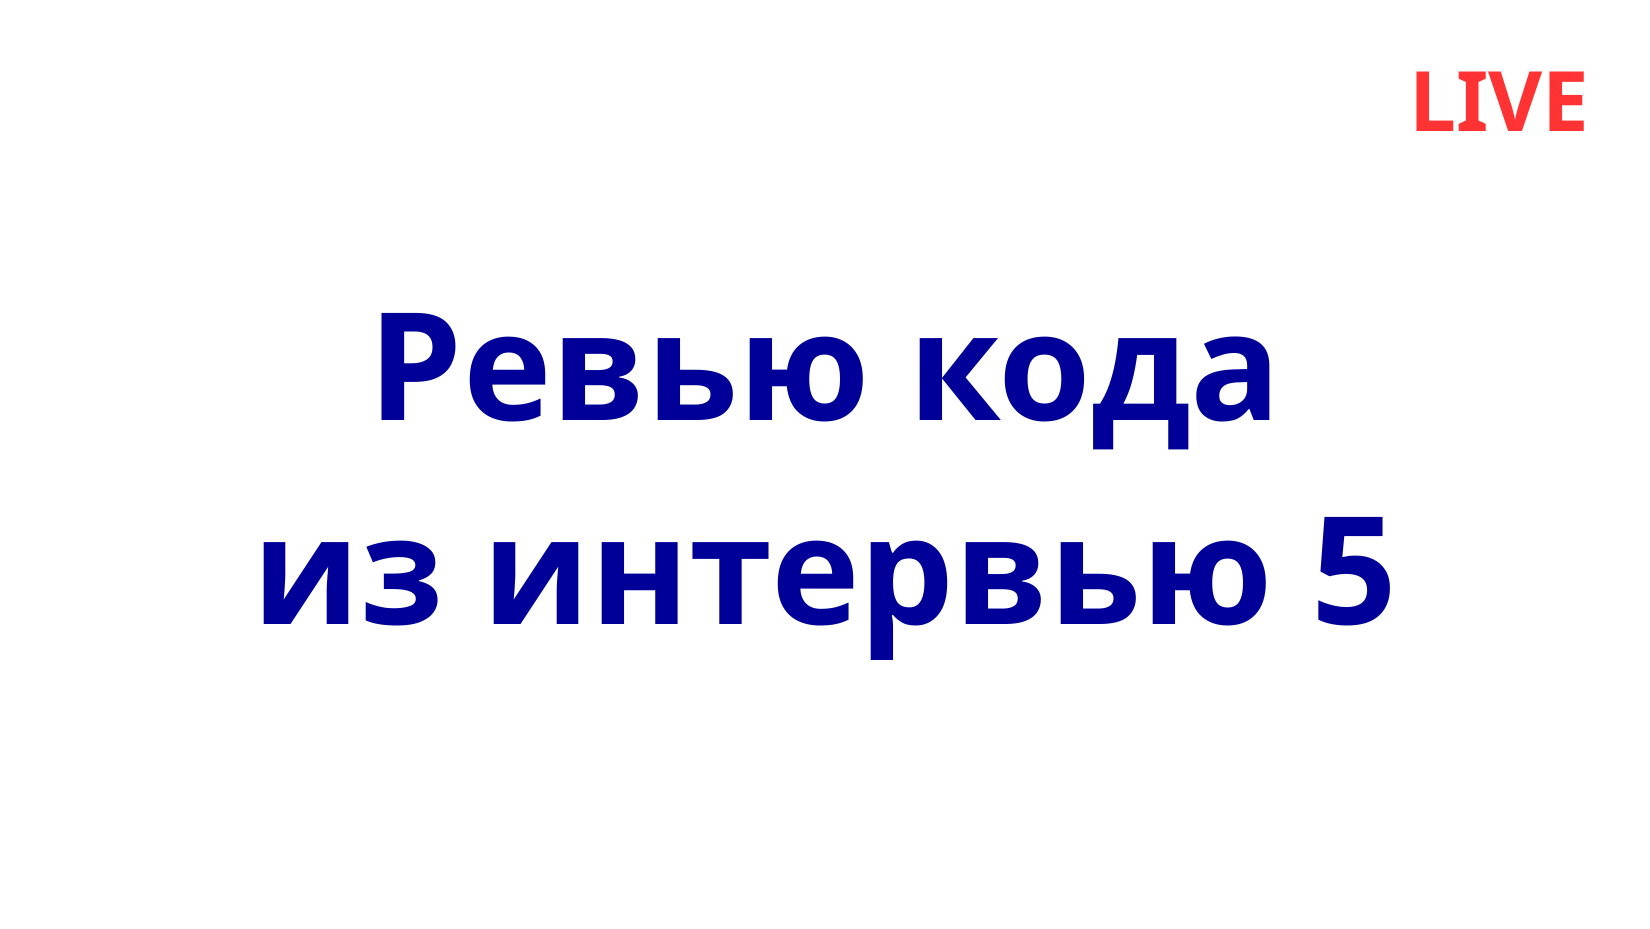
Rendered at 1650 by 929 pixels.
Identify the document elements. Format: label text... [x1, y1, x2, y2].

text_box LIVE [1394, 34, 1621, 151]
subtitle Ревью кода из интервью 5 [0, 0, 1650, 929]
